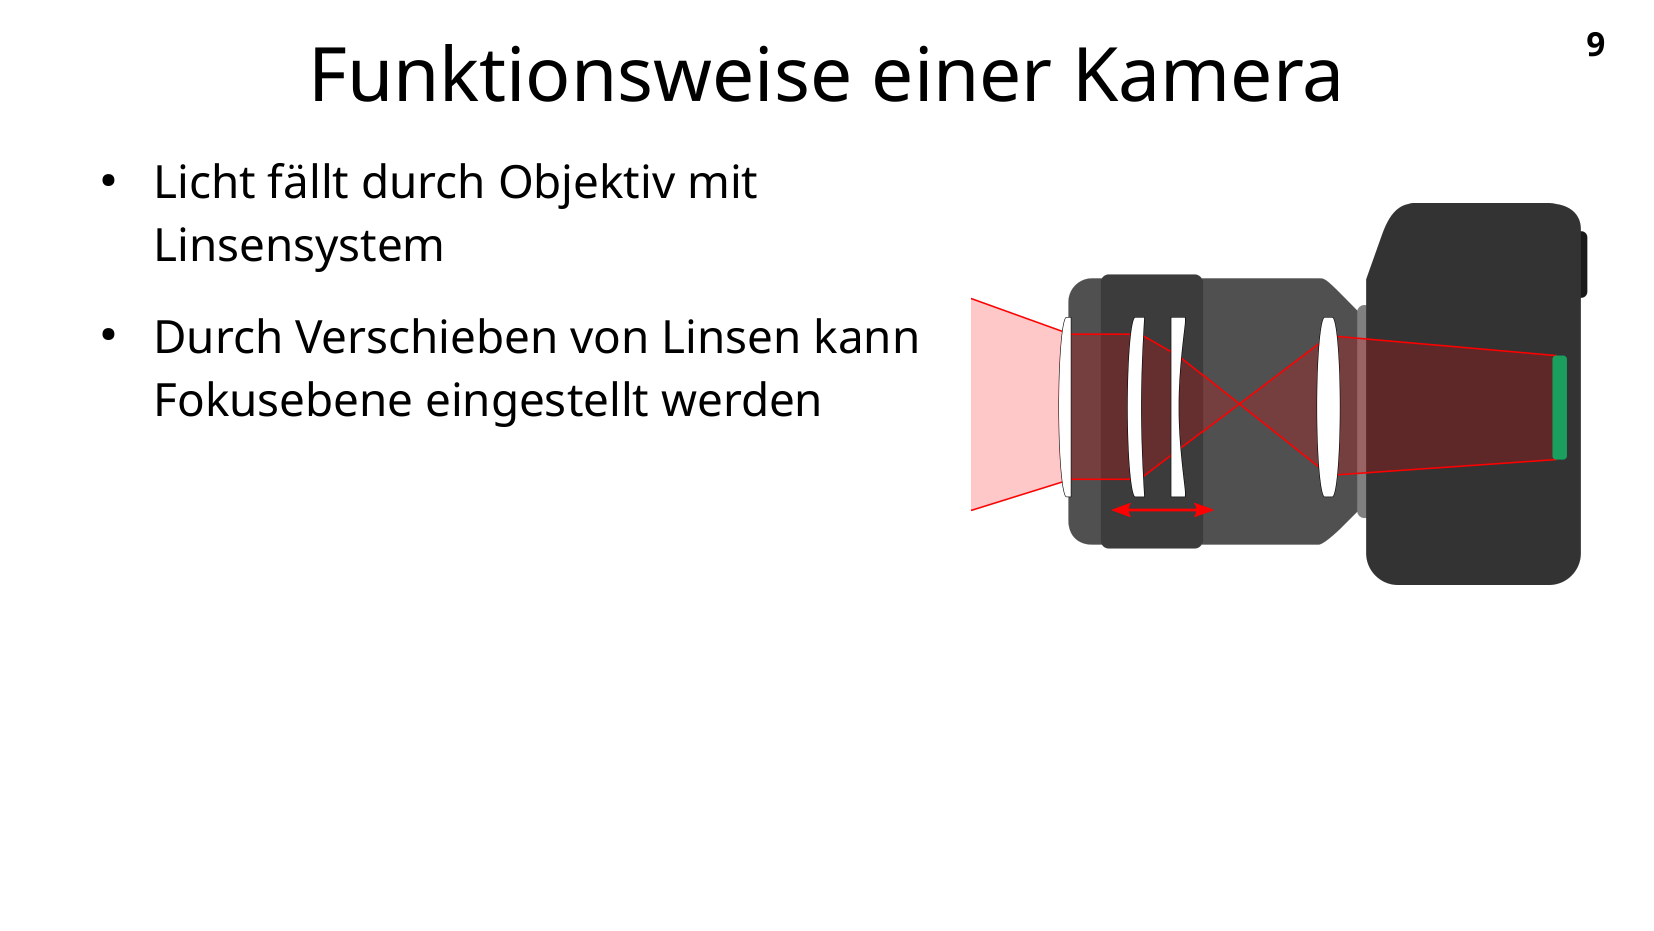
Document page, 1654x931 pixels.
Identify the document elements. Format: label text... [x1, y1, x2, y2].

picture [971, 203, 1654, 586]
title Funktionsweise einer Kamera [82, 13, 1571, 132]
list Licht fällt durch Objektiv mit Linsensystem Durch Verschieben von Linsen kann Fokusebene eingestellt werden [82, 150, 961, 811]
